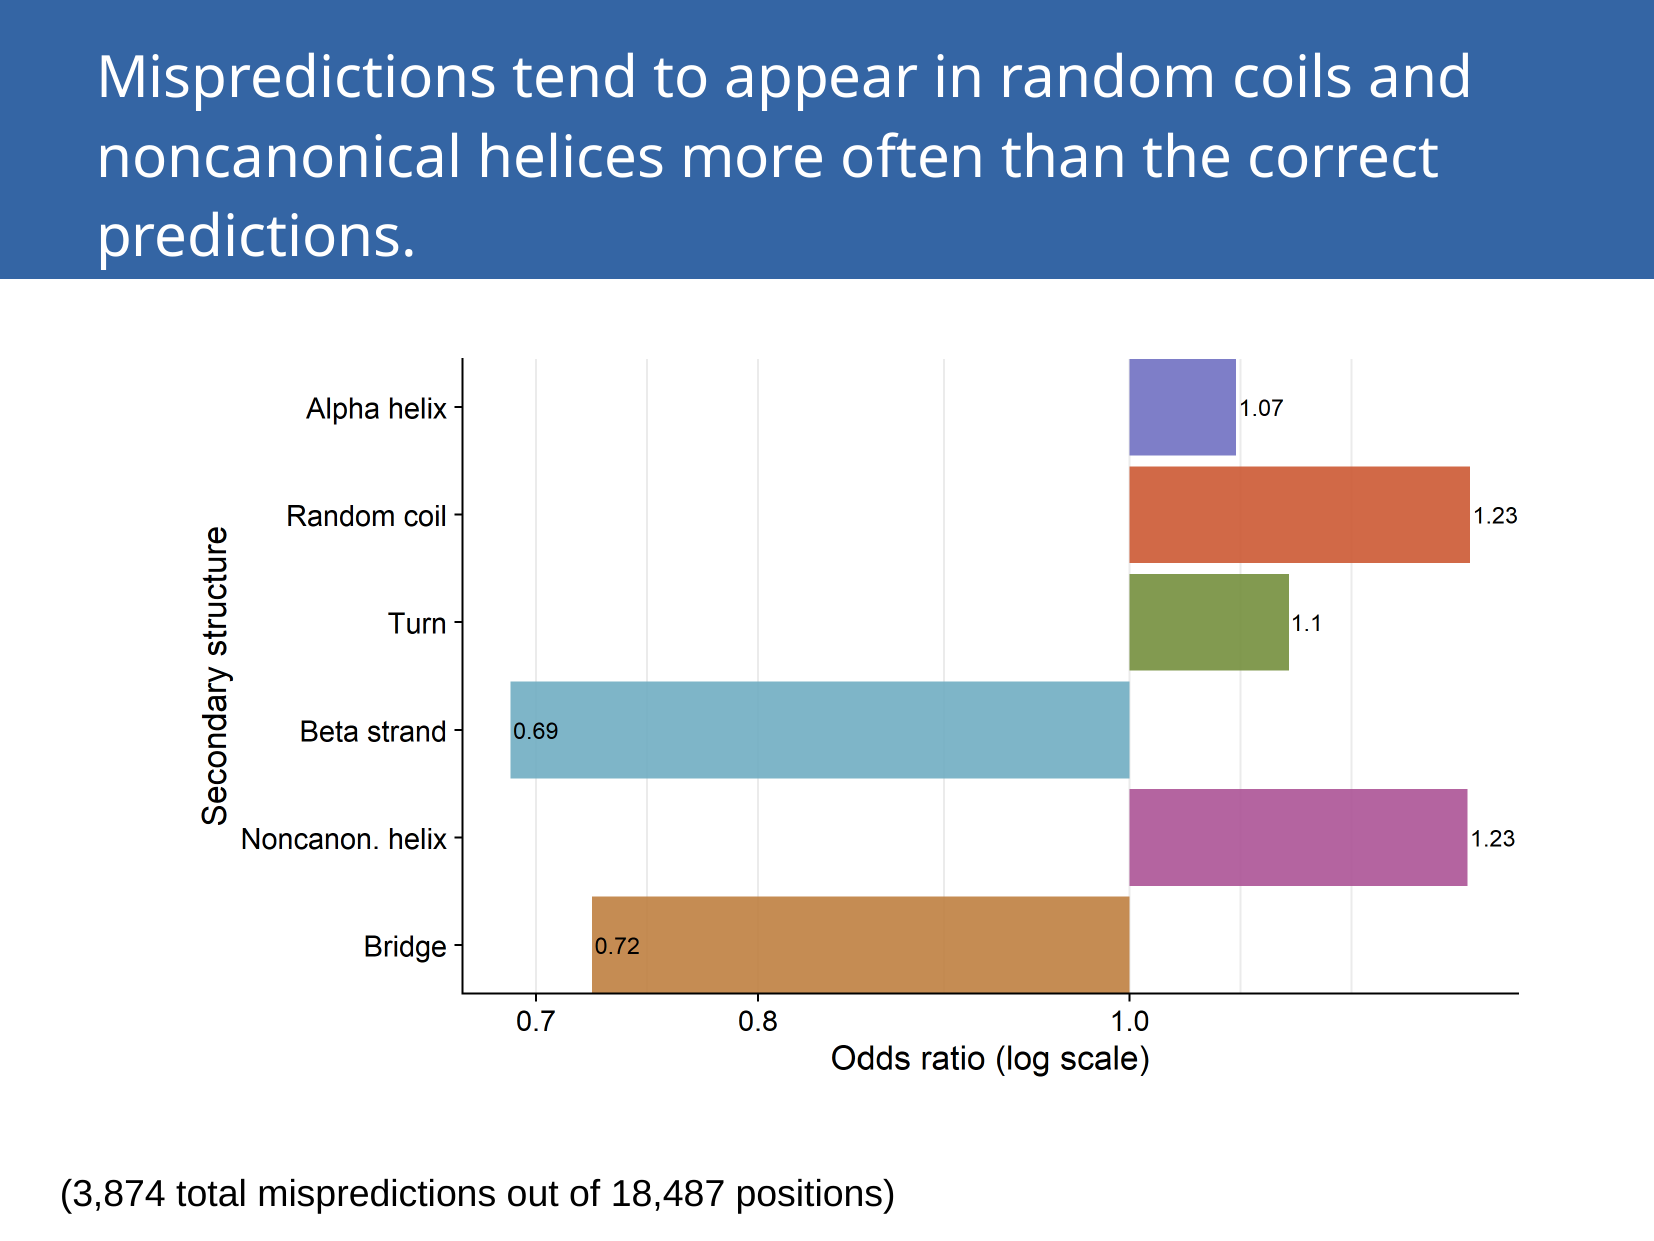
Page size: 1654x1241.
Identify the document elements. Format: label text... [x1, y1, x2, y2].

picture [184, 342, 1535, 1093]
text_box Mispredictions tend to appear in random coils and noncanonical helices more often than the correct predictions. [6, 28, 1653, 253]
text_box (3,874 total mispredictions out of 18,487 positions) [45, 1164, 1051, 1241]
text_box [0, 0, 1654, 279]
